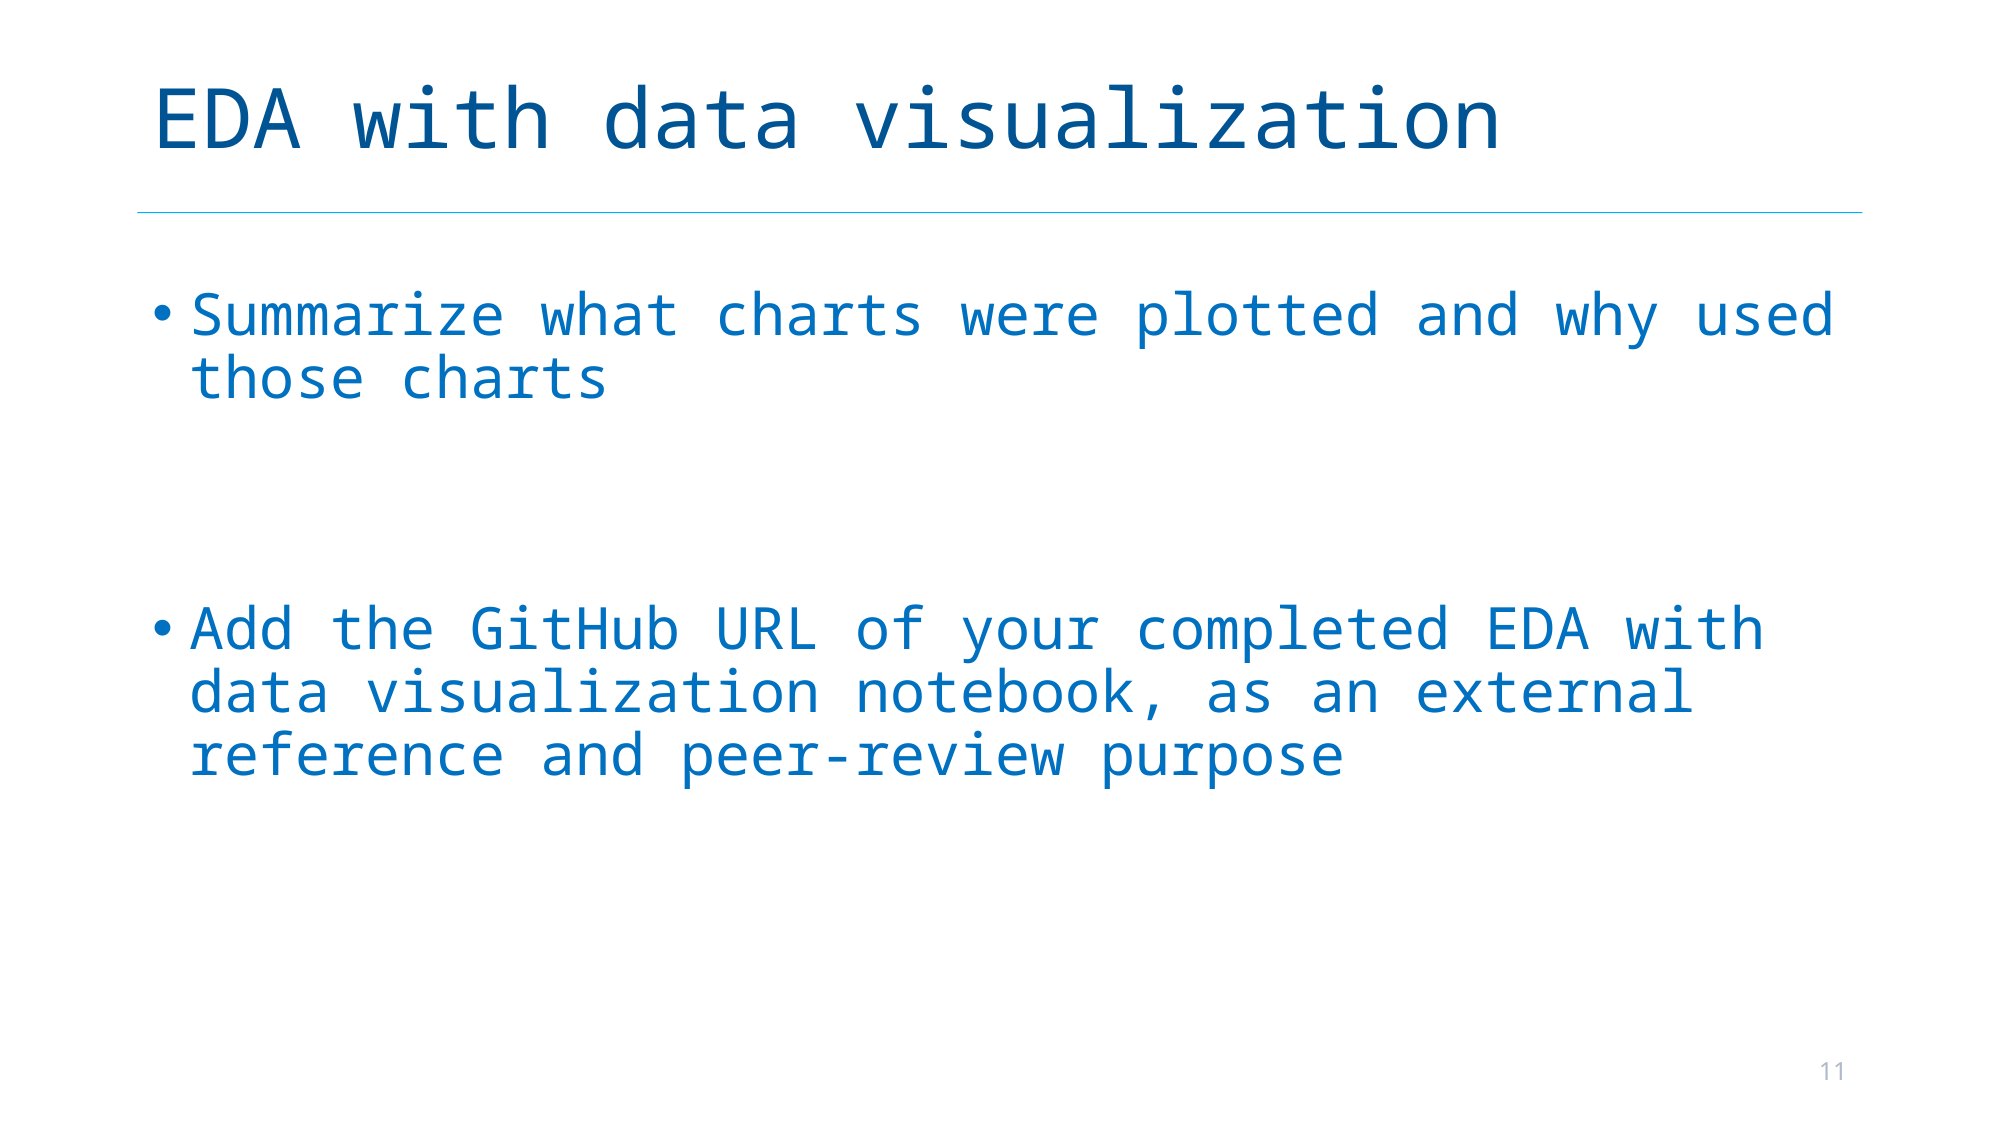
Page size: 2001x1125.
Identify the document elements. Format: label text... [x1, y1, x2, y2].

slide_number 36 [1412, 1042, 1863, 1103]
list Summarize what charts were plotted and why used those charts Add the GitHub URL of your completed EDA with data visualization notebook, as an external reference and peer-review purpose [137, 277, 1863, 992]
title EDA with data visualization [137, 13, 1863, 231]
